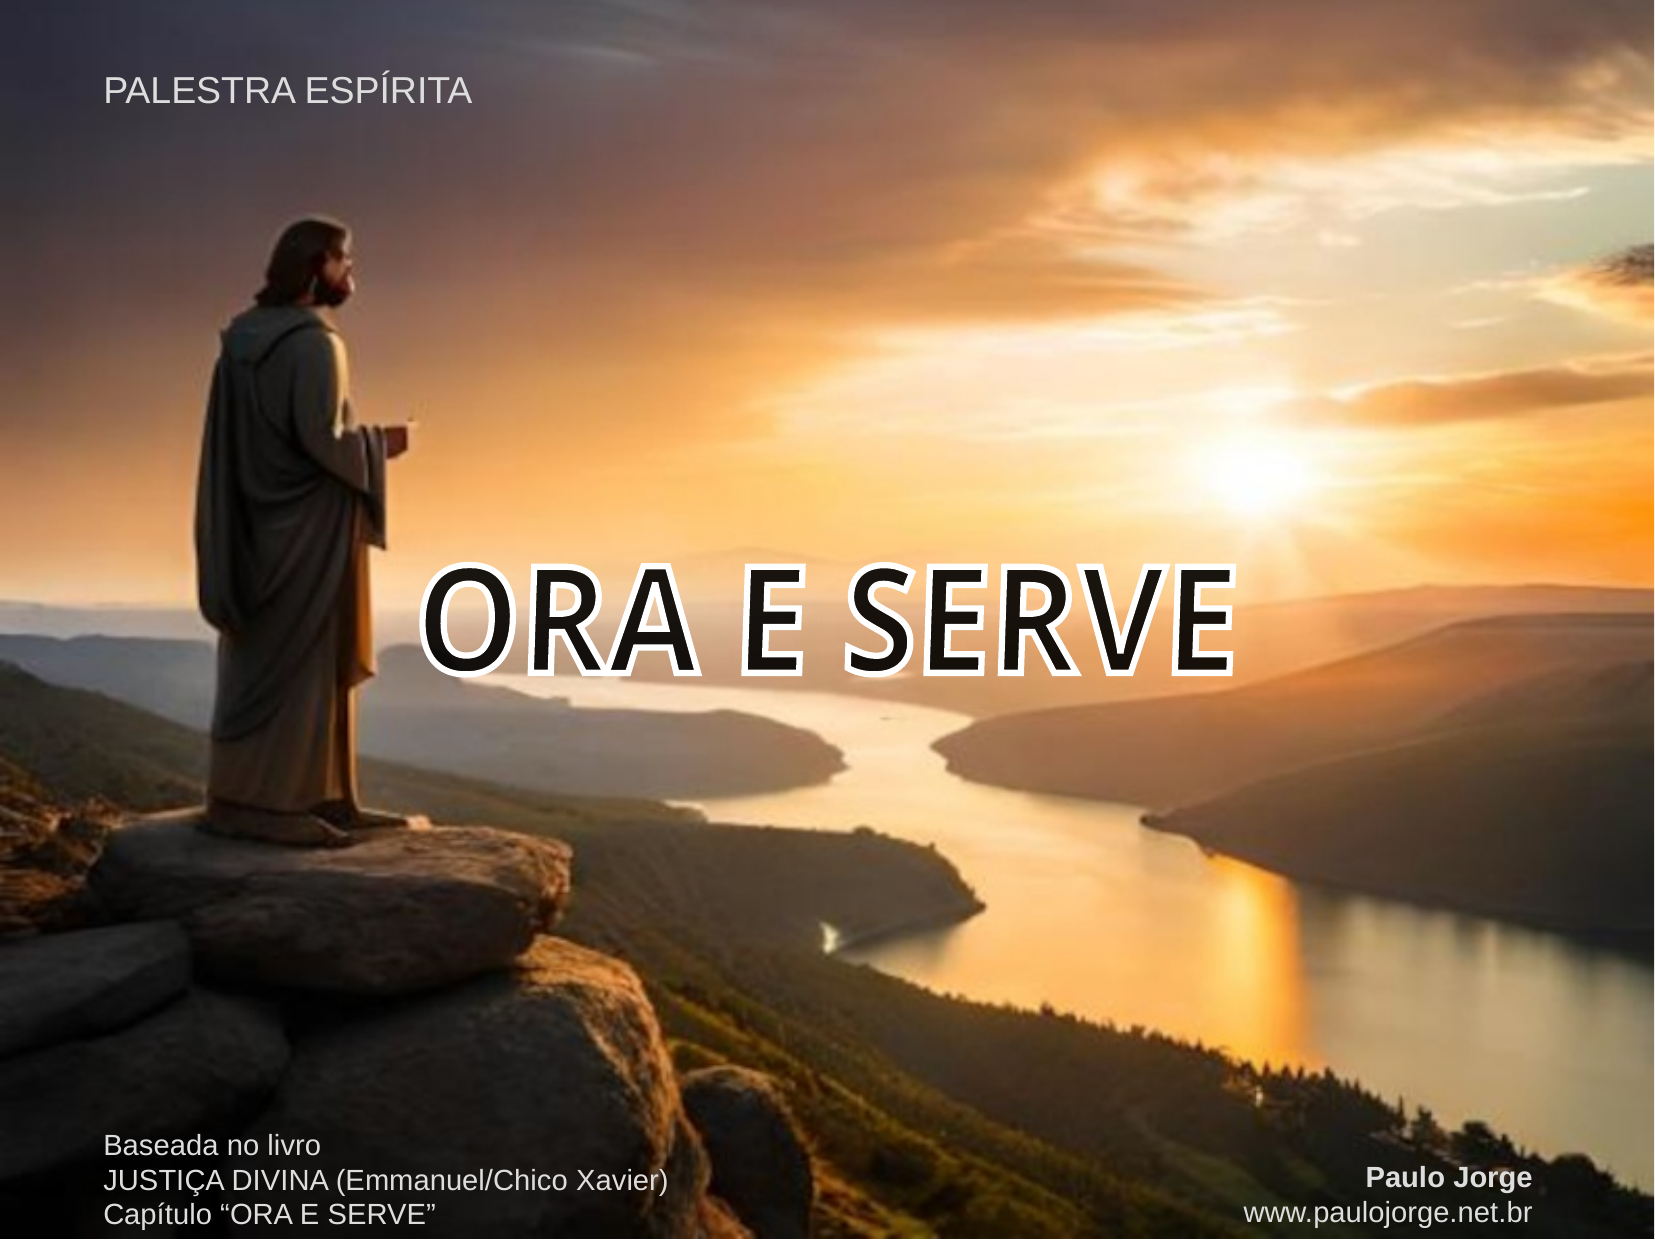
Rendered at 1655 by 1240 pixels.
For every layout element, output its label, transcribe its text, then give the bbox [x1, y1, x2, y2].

text_box Paulo Jorge www.paulojorge.net.br [868, 1150, 1548, 1232]
text_box PALESTRA ESPÍRITA [88, 58, 768, 116]
text_box ORA E SERVE [1174, 566, 1233, 673]
text_box ORA E SERVE [1080, 566, 1167, 673]
text_box Baseada no livro JUSTIÇA DIVINA (Emmanuel/Chico Xavier) Capítulo “ORA E SERVE” [88, 1118, 768, 1232]
text_box ORA E SERVE [1000, 566, 1077, 673]
picture [0, 0, 1655, 1239]
text_box ORA E SERVE [847, 565, 913, 675]
text_box ORA E SERVE [530, 566, 699, 673]
text_box ORA E SERVE [744, 566, 803, 673]
text_box ORA E SERVE [926, 566, 985, 673]
text_box ORA E SERVE [422, 565, 513, 675]
